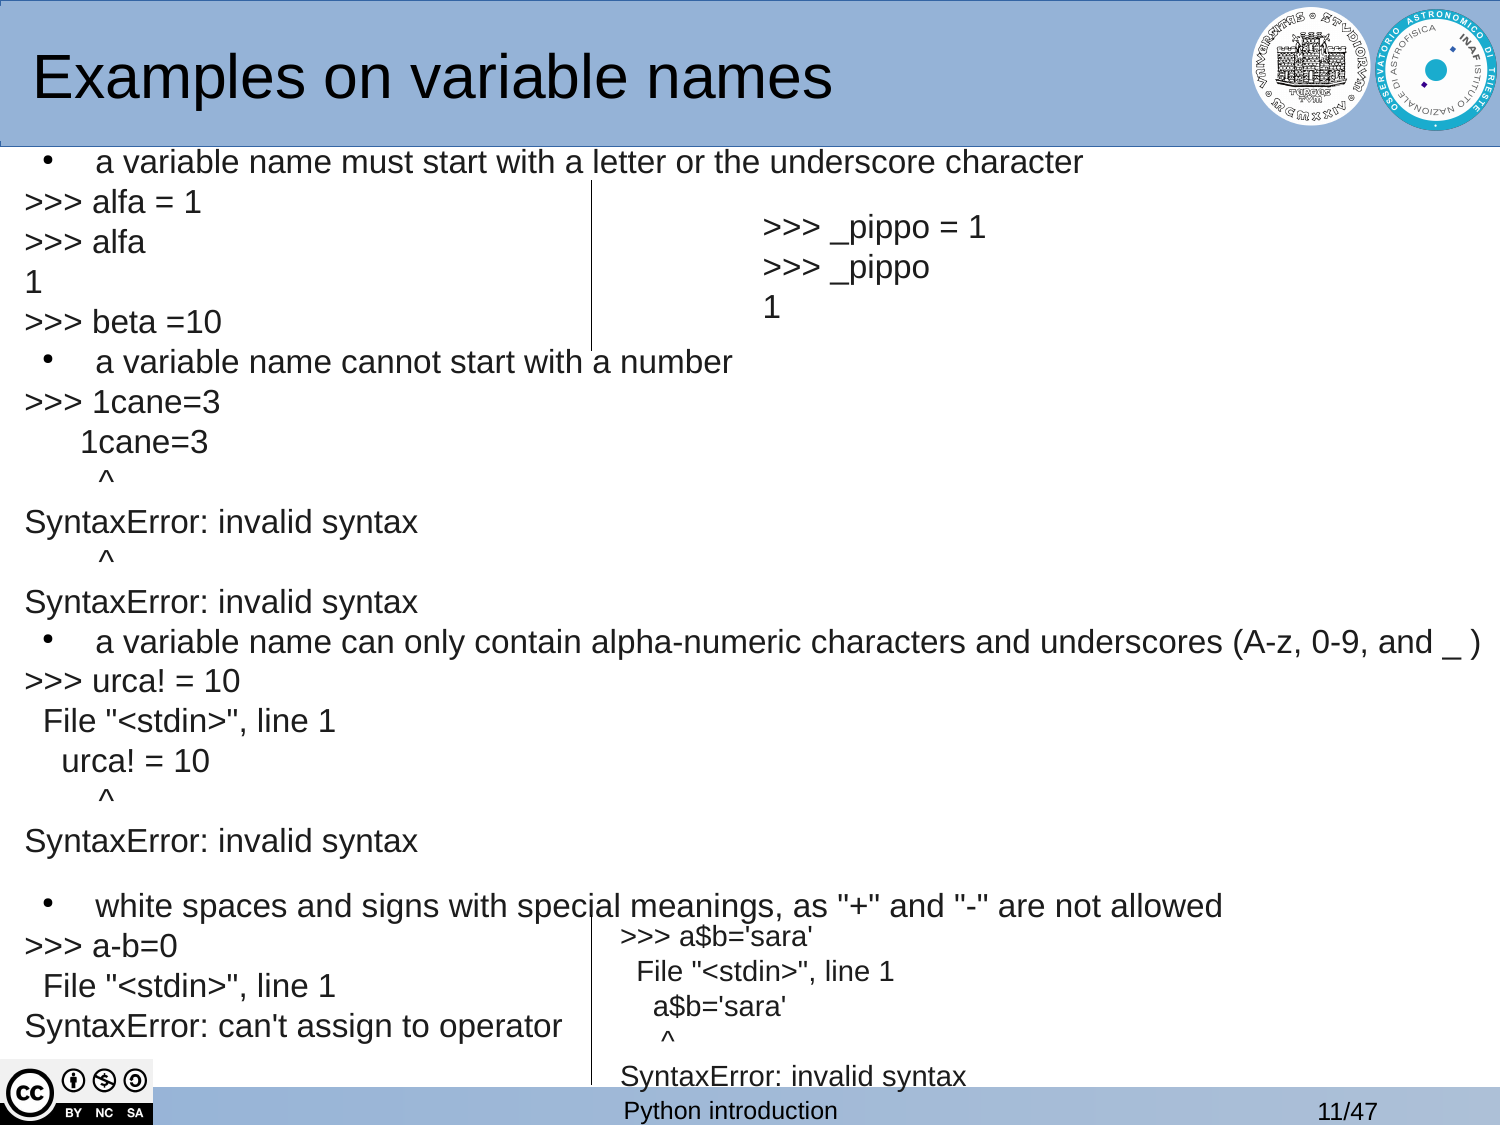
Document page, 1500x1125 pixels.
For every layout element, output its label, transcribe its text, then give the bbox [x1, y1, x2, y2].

list >>> _pippo = 1 >>> _pippo 1 [747, 197, 1280, 350]
list >>> a$b='sara' File "<stdin>", line 1 a$b='sara' ^ SyntaxError: invalid syntax [605, 909, 1137, 1091]
picture [1252, 0, 1500, 132]
list a variable name must start with a letter or the underscore character >>> alfa = 1 >>> alfa 1 >>> beta =10 a variable name cannot start with a number >>> 1cane=3 1cane=3 ^ SyntaxError: invalid syntax ^ SyntaxError: invalid syntax a variable name can only contain alpha-numeric characters and underscores (A-z, 0-9, and _ ) >>> urca! = 10 File "<stdin>", line 1 urca! = 10 ^ SyntaxError: invalid syntax white spaces and signs with special meanings, as "+" and "-" are not allowed >>> a-b=0 File "<stdin>", line 1 SyntaxError: can't assign to operator [9, 132, 1500, 1006]
picture [0, 1059, 153, 1125]
text_box Examples on variable names [0, 5, 1243, 141]
